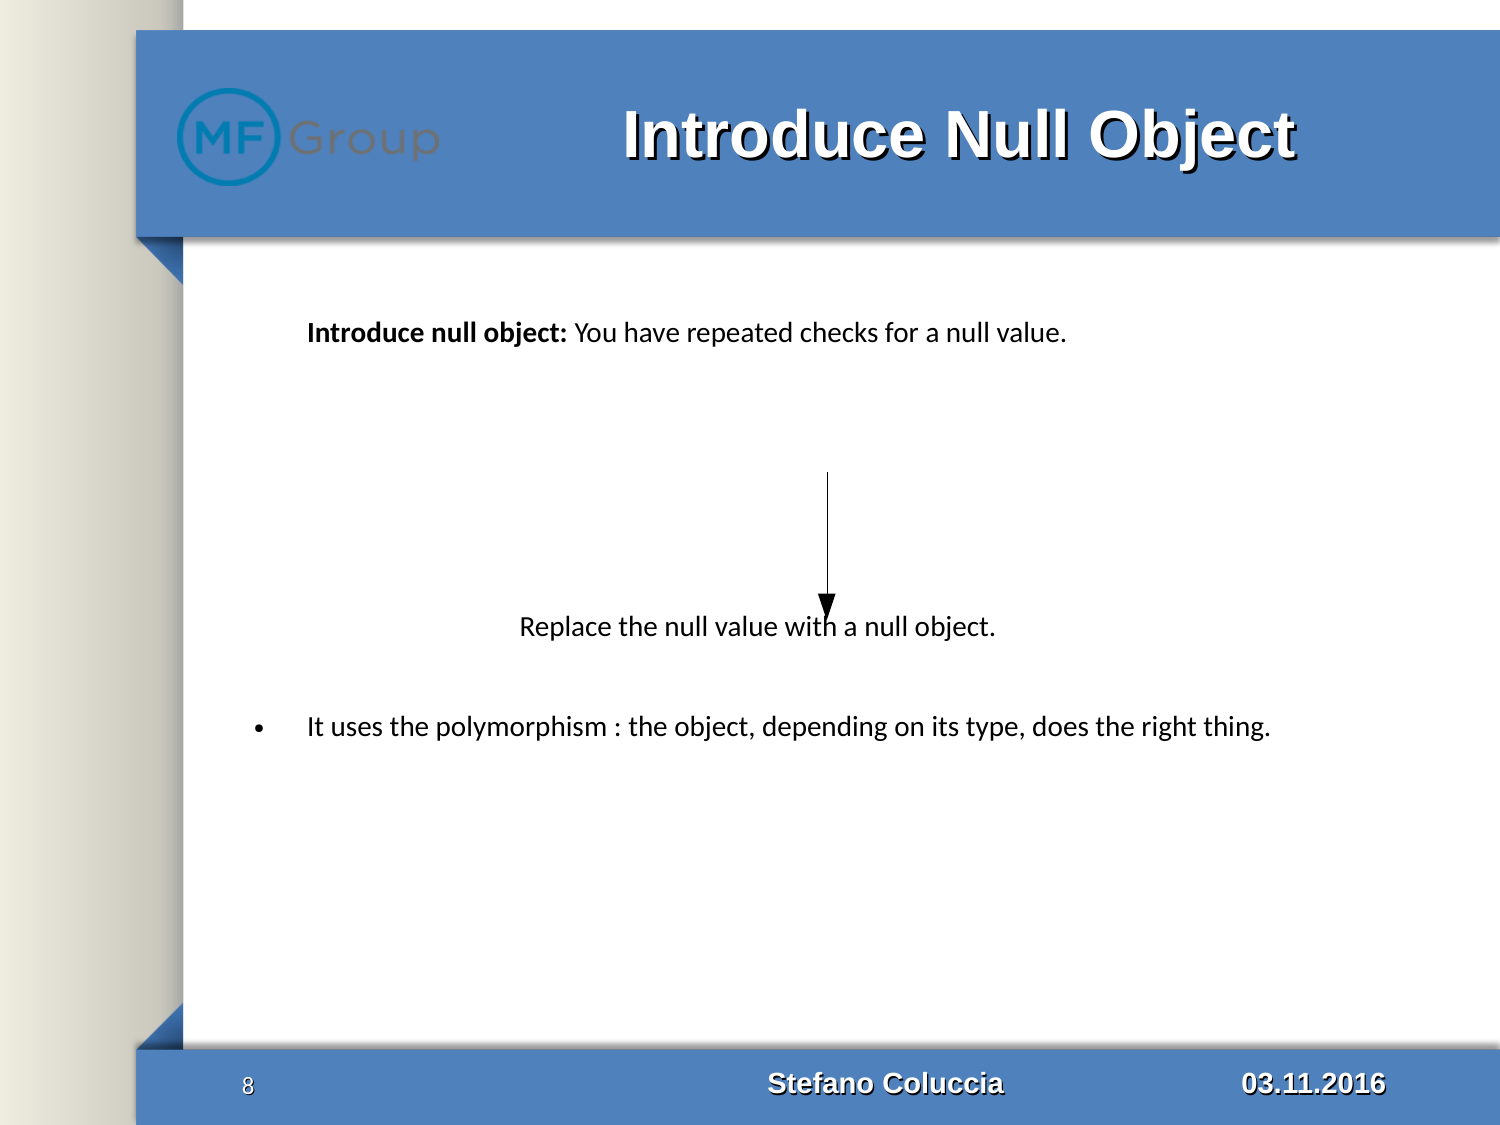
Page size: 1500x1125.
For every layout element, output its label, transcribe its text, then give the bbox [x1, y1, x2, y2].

list Introduce null object: You have repeated checks for a null value. Replace the null value with a null object. It uses the polymorphism : the object, depending on its type, does the right thing. [236, 261, 1453, 975]
title 03.11.2016 [1151, 1062, 1477, 1105]
title Introduce Null Object [472, 57, 1447, 211]
title Stefano Coluccia [738, 1062, 1034, 1105]
picture [0, 0, 1500, 1125]
